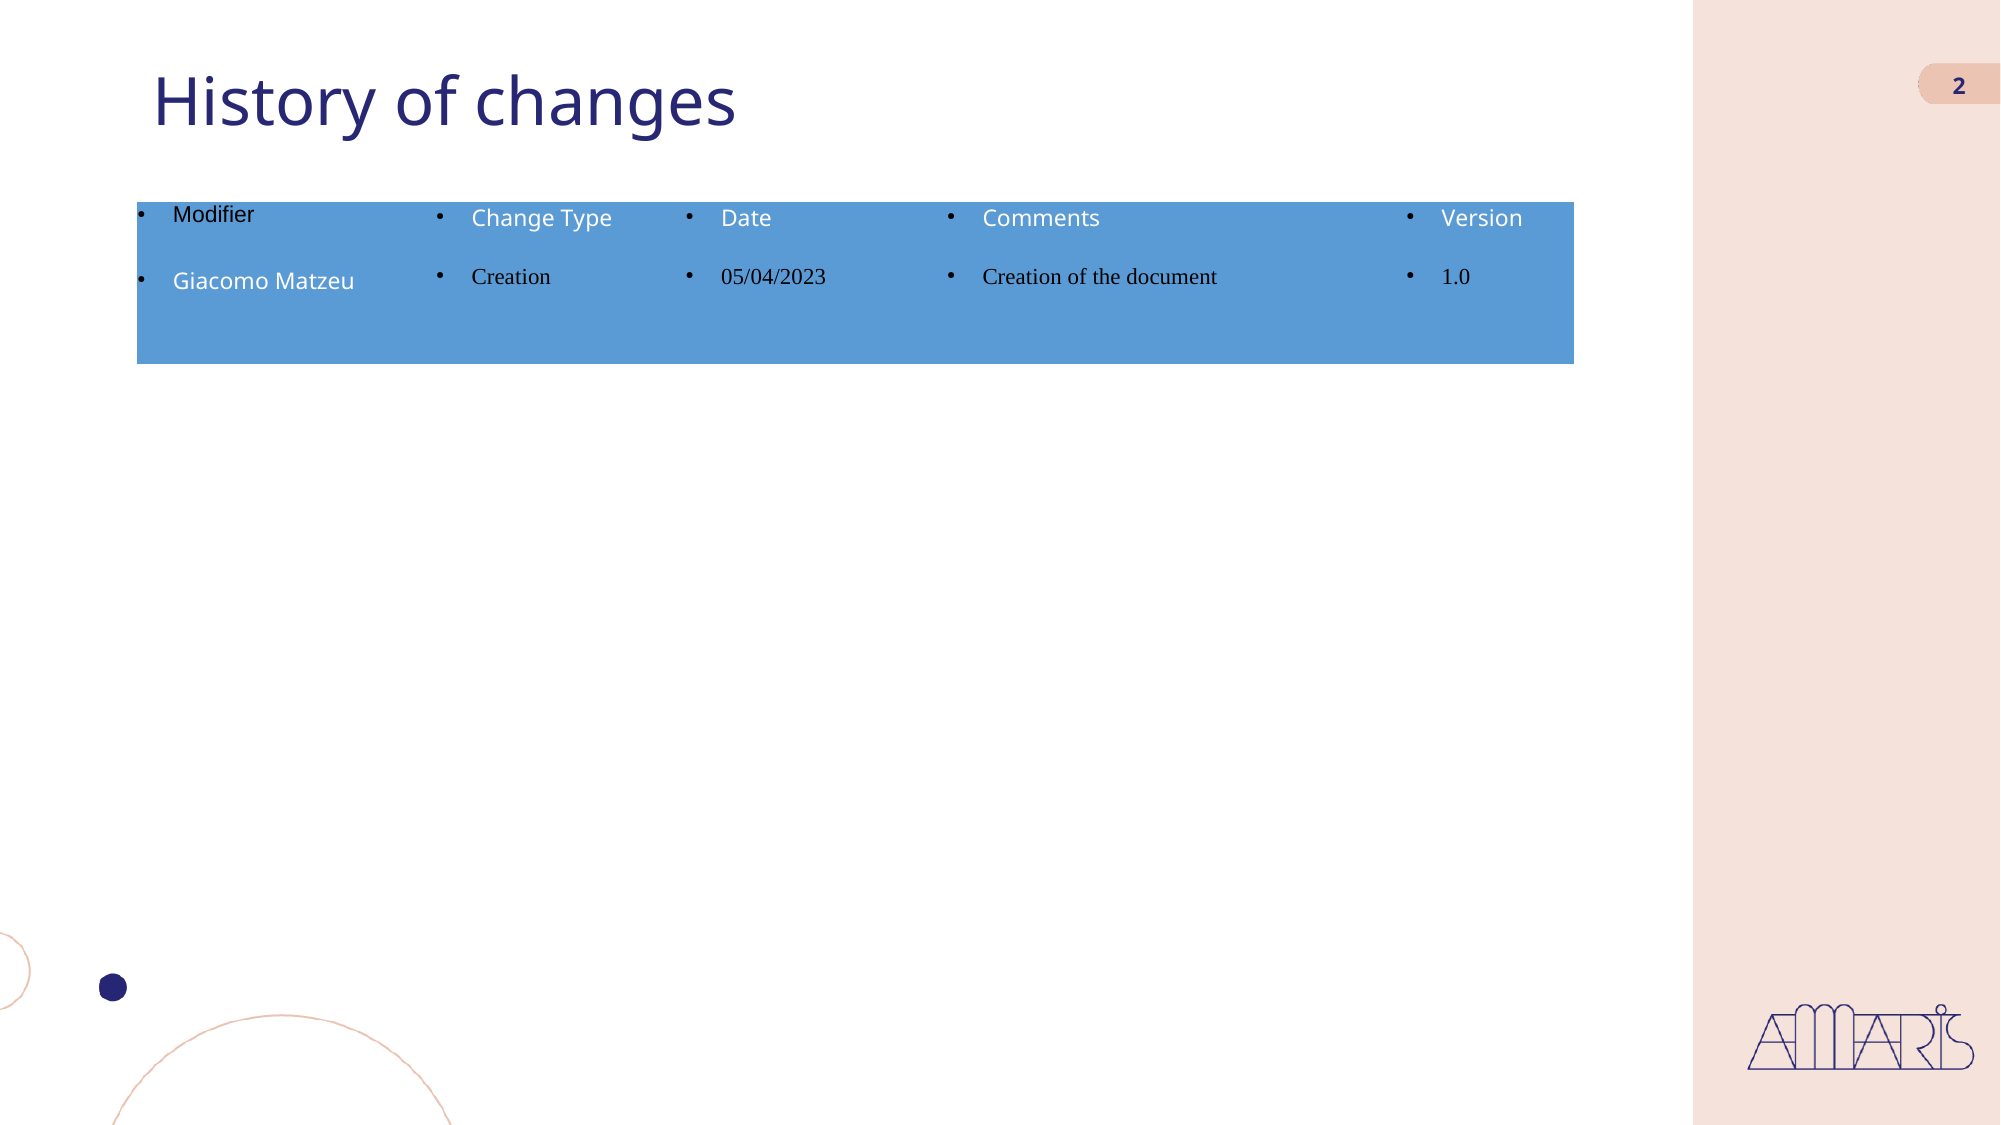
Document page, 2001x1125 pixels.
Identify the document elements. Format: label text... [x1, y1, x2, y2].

table_header Comments [947, 202, 1406, 260]
table_cell Giacomo Matzeu [137, 260, 436, 364]
table_header Modifier [137, 202, 436, 260]
table_header Date [686, 202, 947, 260]
table_header Change Type [436, 202, 686, 260]
table_header Version [1406, 202, 1574, 260]
table_cell 05/04/2023 [686, 260, 947, 364]
title History of changes [137, 59, 1577, 148]
table_cell Creation [436, 260, 686, 364]
table_cell Creation of the document [947, 260, 1406, 364]
table_cell 1.0 [1406, 260, 1574, 364]
text_box 2 [1918, 63, 2000, 105]
